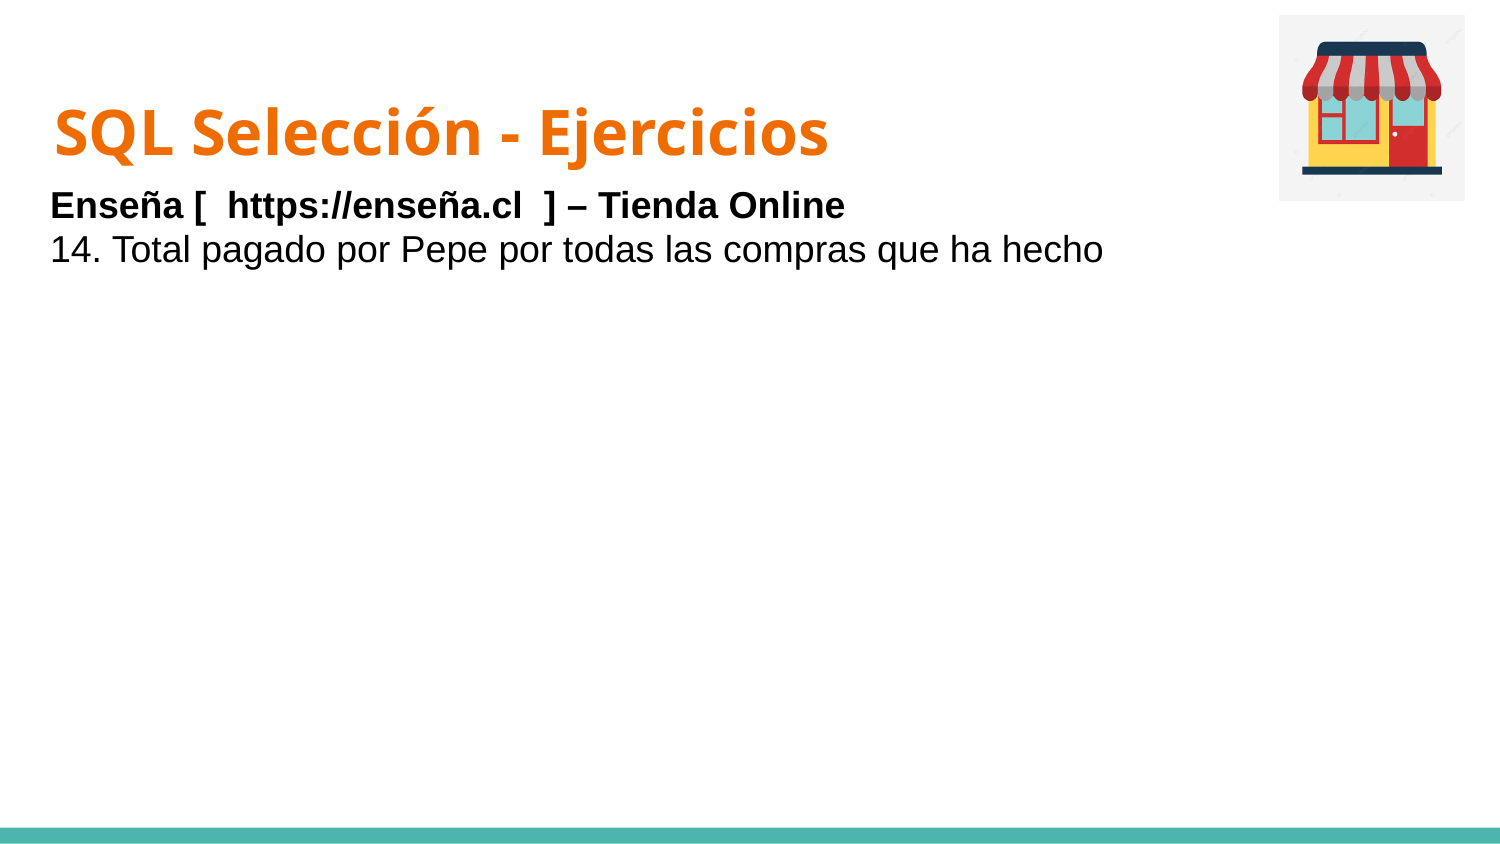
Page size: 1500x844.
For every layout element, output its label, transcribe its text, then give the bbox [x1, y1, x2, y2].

text_box 14. Total pagado por Pepe por todas las compras que ha hecho [35, 220, 1453, 320]
picture [1279, 15, 1465, 201]
title SQL Selección - Ejercicios [39, 72, 1279, 177]
text_box Enseña [ https://enseña.cl ] – Tienda Online [35, 177, 1323, 220]
